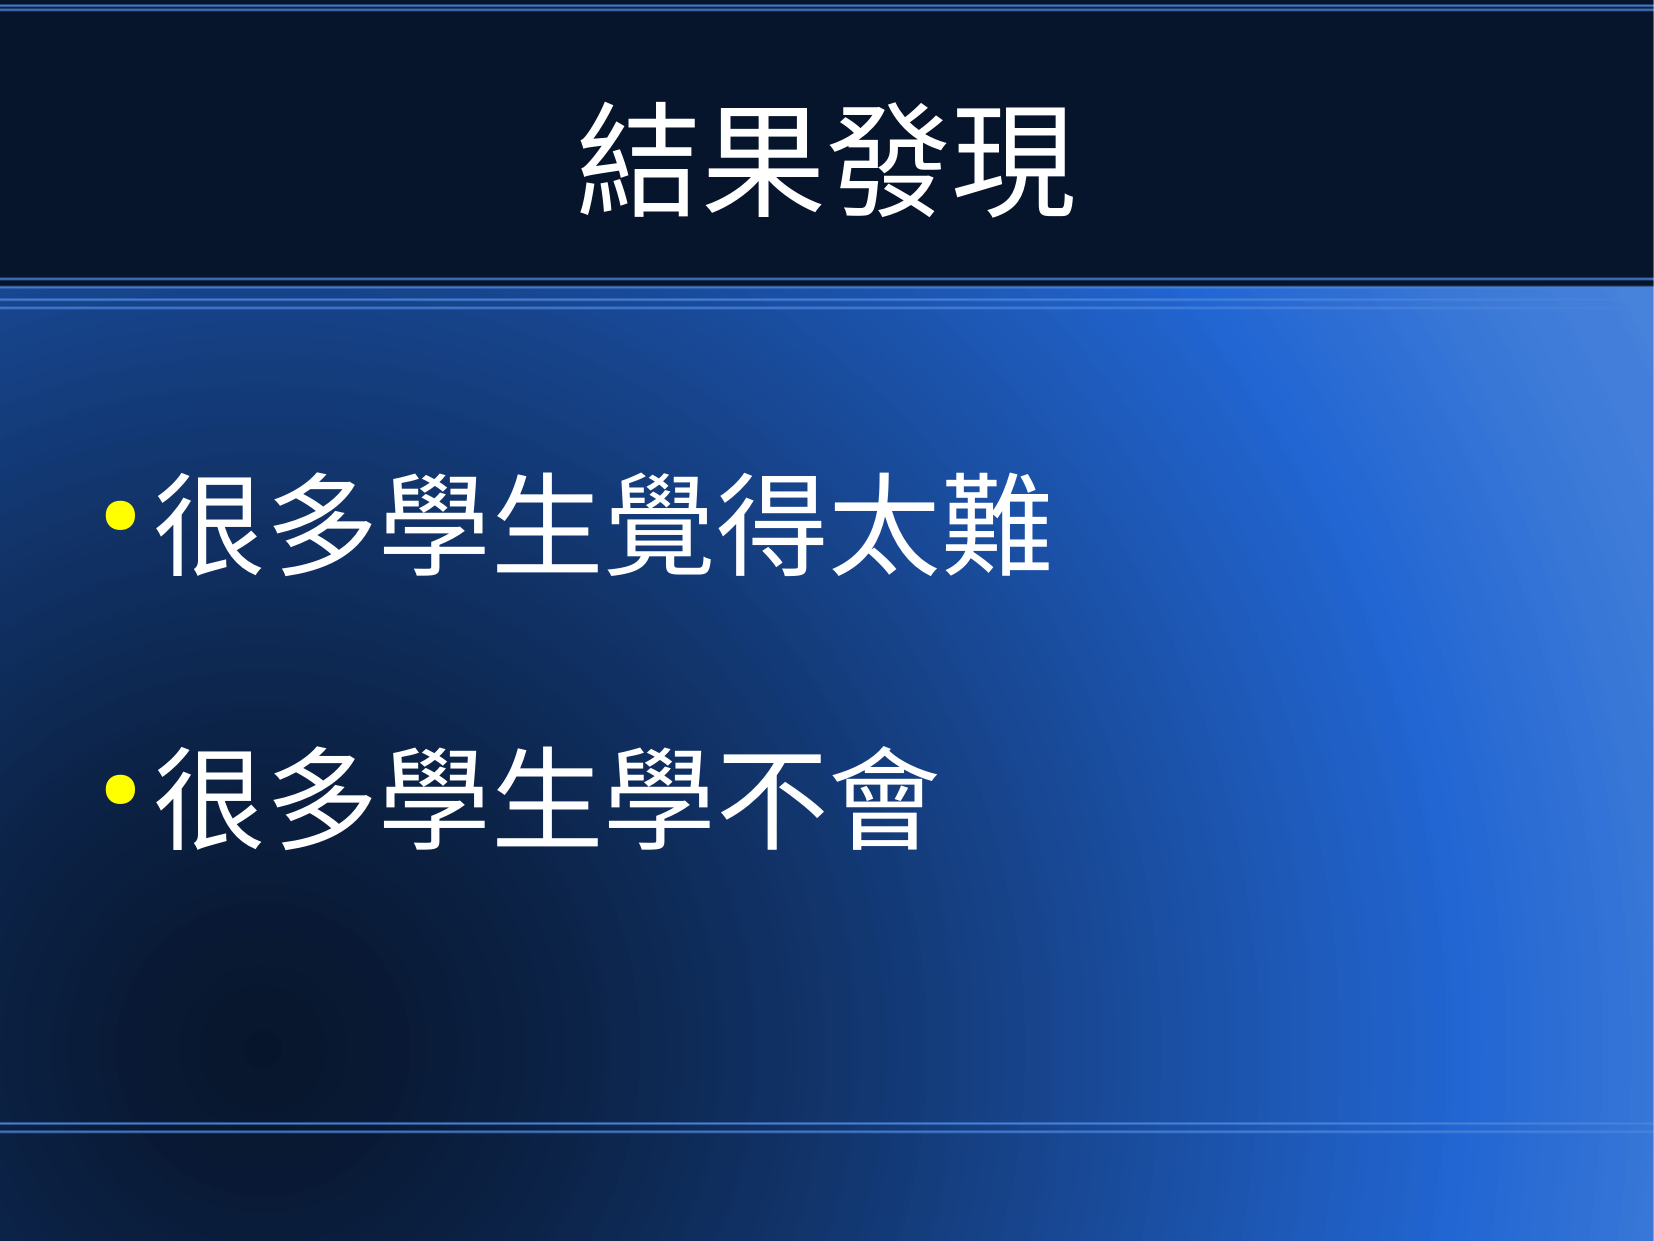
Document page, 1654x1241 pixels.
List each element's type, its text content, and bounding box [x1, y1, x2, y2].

title 結果發現 [82, 49, 1571, 257]
list 很多學生覺得太難 很多學生學不會 [82, 355, 1571, 1241]
picture [0, 0, 1654, 1241]
